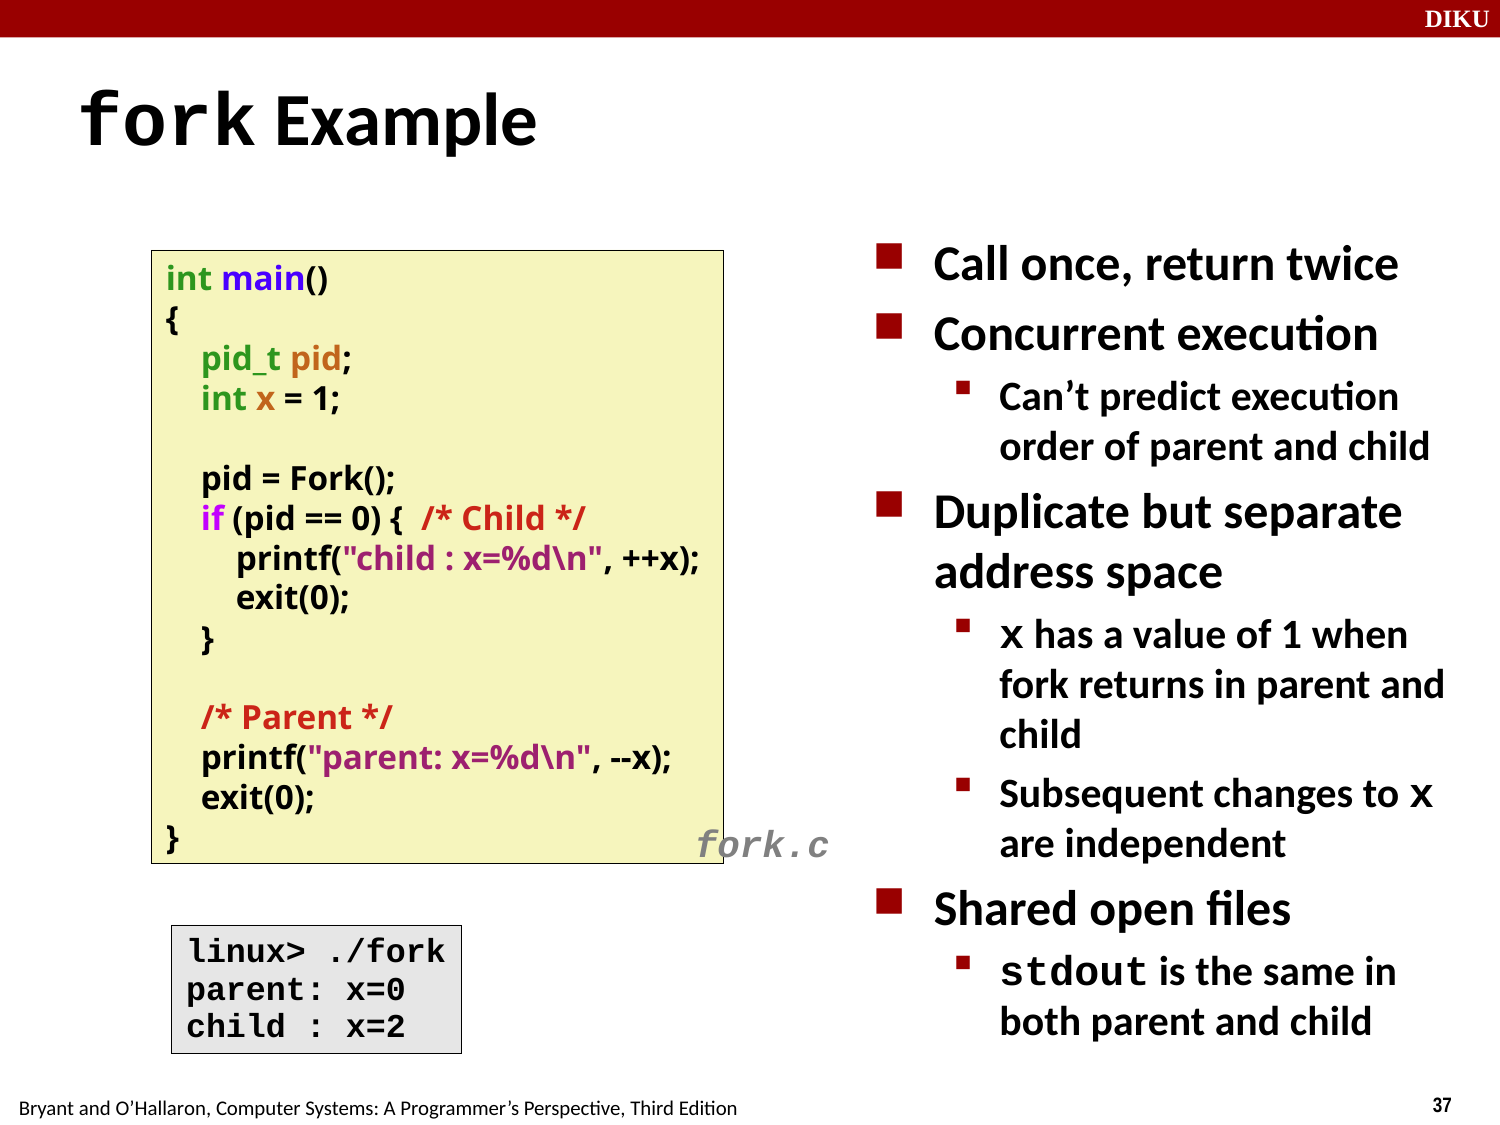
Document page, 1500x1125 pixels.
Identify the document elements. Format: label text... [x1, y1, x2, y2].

title fork Example [62, 68, 998, 163]
text_box fork.c [680, 816, 845, 874]
text_box Call once, return twice Concurrent execution Can’t predict execution order of parent and child Duplicate but separate address space x has a value of 1 when fork returns in parent and child Subsequent changes to x are independent Shared open files stdout is the same in both parent and child [862, 222, 1488, 1075]
text_box linux> ./fork parent: x=0 child : x=2 [171, 924, 462, 1053]
text_box int main() { pid_t pid; int x = 1; pid = Fork(); if (pid == 0) { /* Child */ printf("child : x=%d\n", ++x); exit(0); } /* Parent */ printf("parent: x=%d\n", --x); exit(0); } [151, 249, 724, 864]
